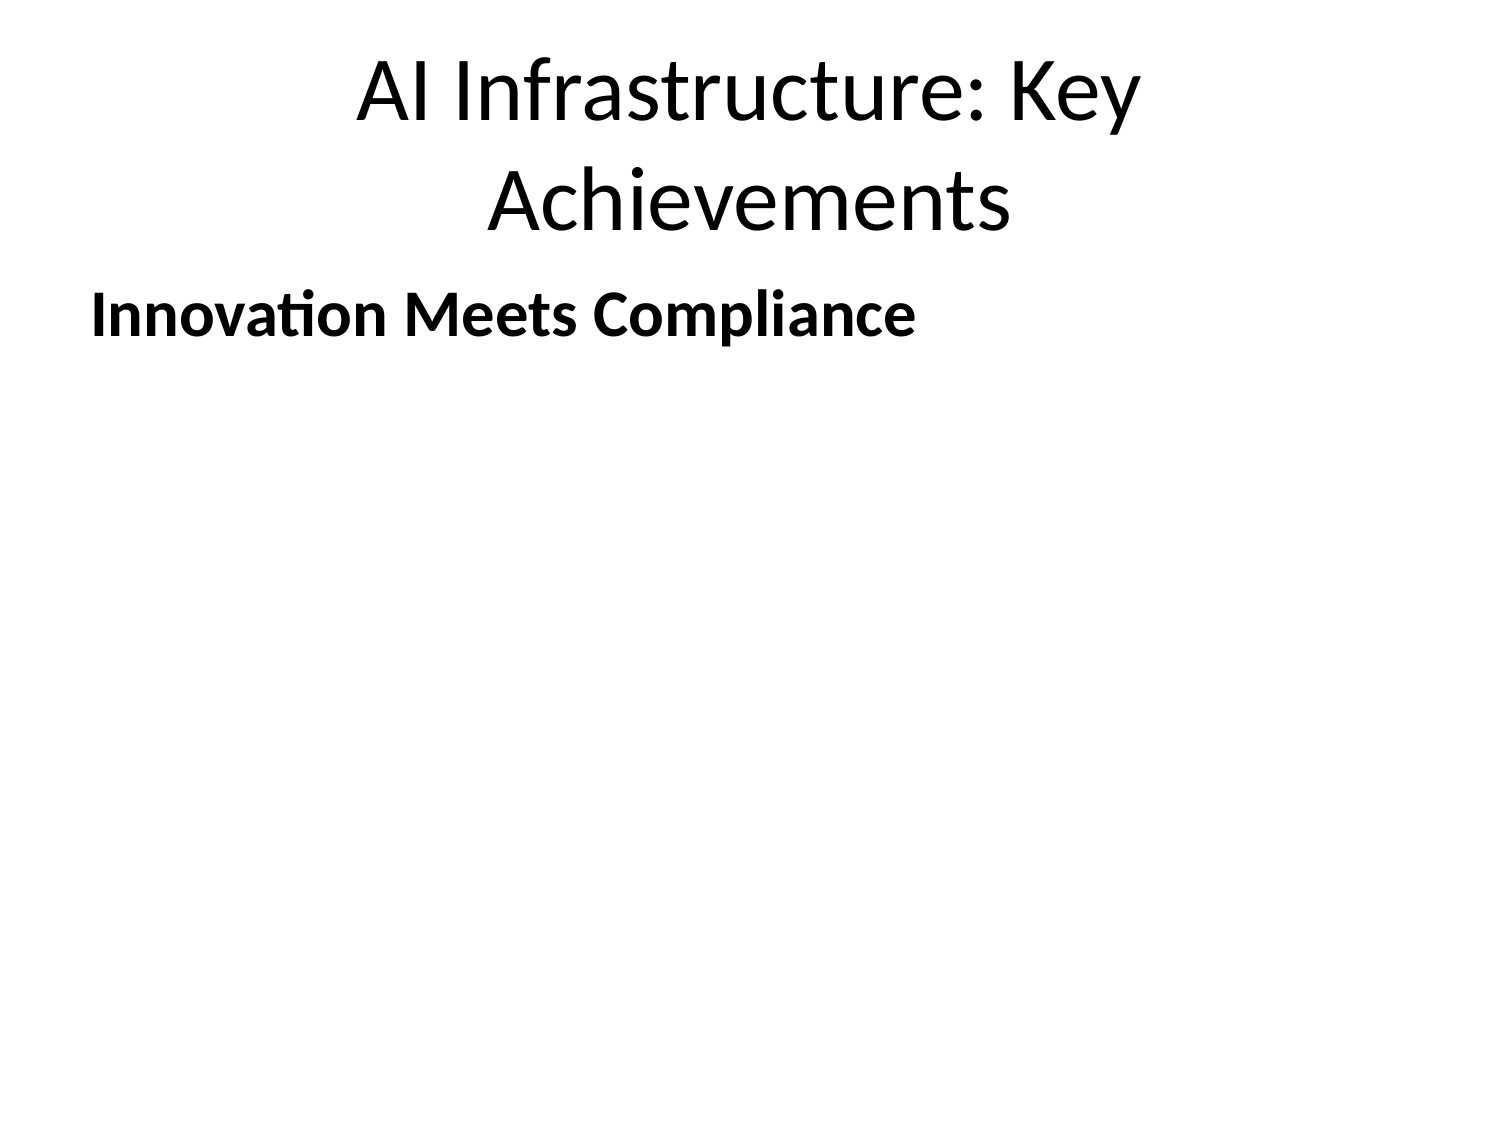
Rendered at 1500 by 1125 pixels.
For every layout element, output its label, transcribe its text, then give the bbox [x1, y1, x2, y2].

list Innovation Meets Compliance [75, 262, 1425, 1005]
title AI Infrastructure: Key Achievements [75, 45, 1425, 233]
